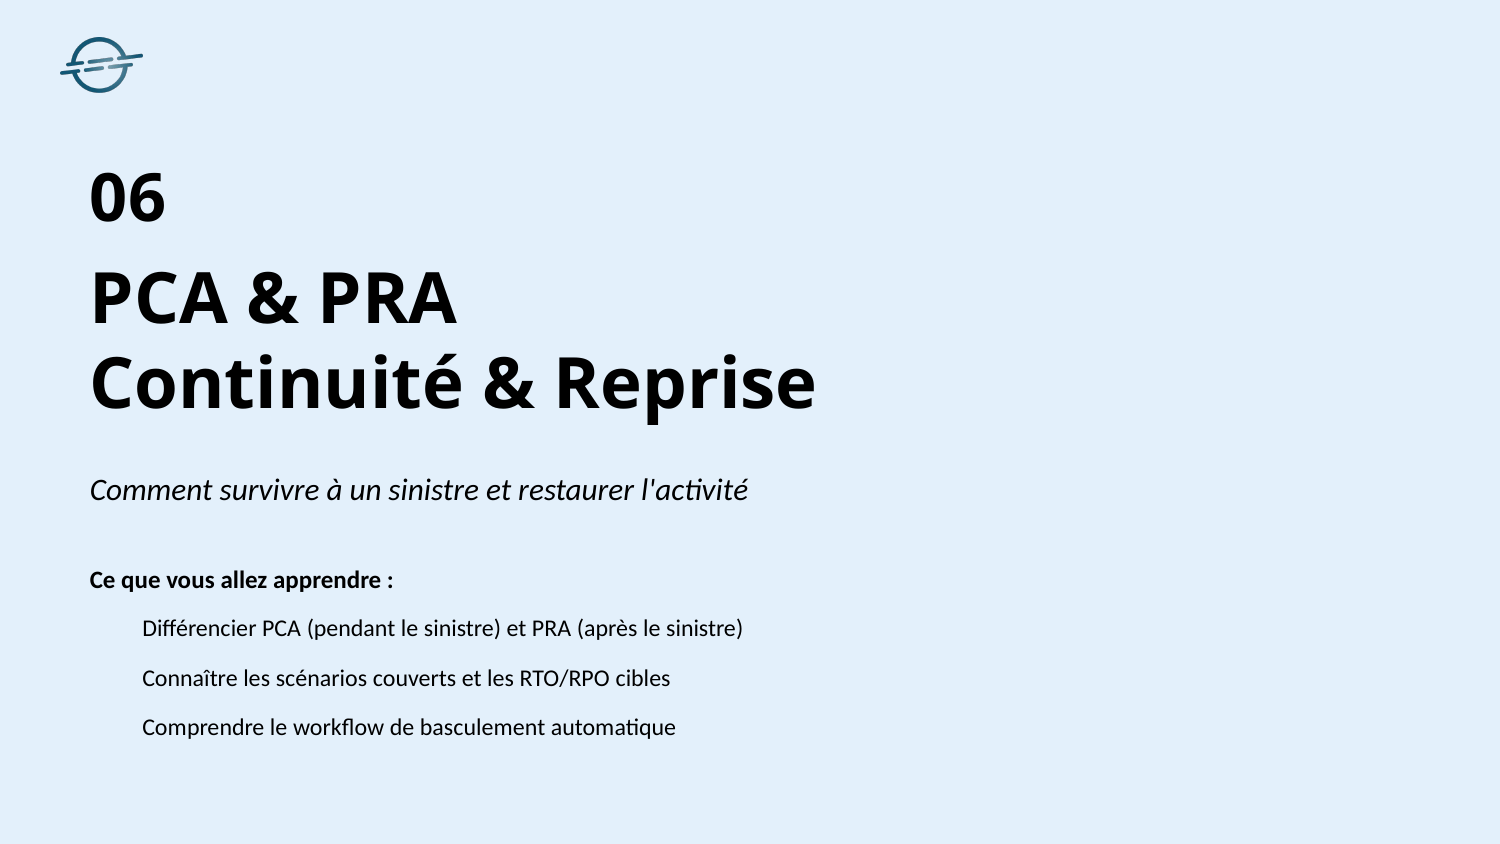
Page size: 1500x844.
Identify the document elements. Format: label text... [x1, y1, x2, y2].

text_box PCA & PRA Continuité & Reprise [74, 239, 975, 435]
picture [60, 37, 143, 93]
text_box Ce que vous allez apprendre : [74, 555, 975, 603]
text_box 06 [74, 149, 195, 239]
text_box Connaître les scénarios couverts et les RTO/RPO cibles [127, 653, 1328, 699]
text_box Comprendre le workflow de basculement automatique [127, 703, 1328, 749]
text_box Comment survivre à un sinistre et restaurer l'activité [74, 449, 1275, 525]
text_box Différencier PCA (pendant le sinistre) et PRA (après le sinistre) [127, 604, 1328, 650]
